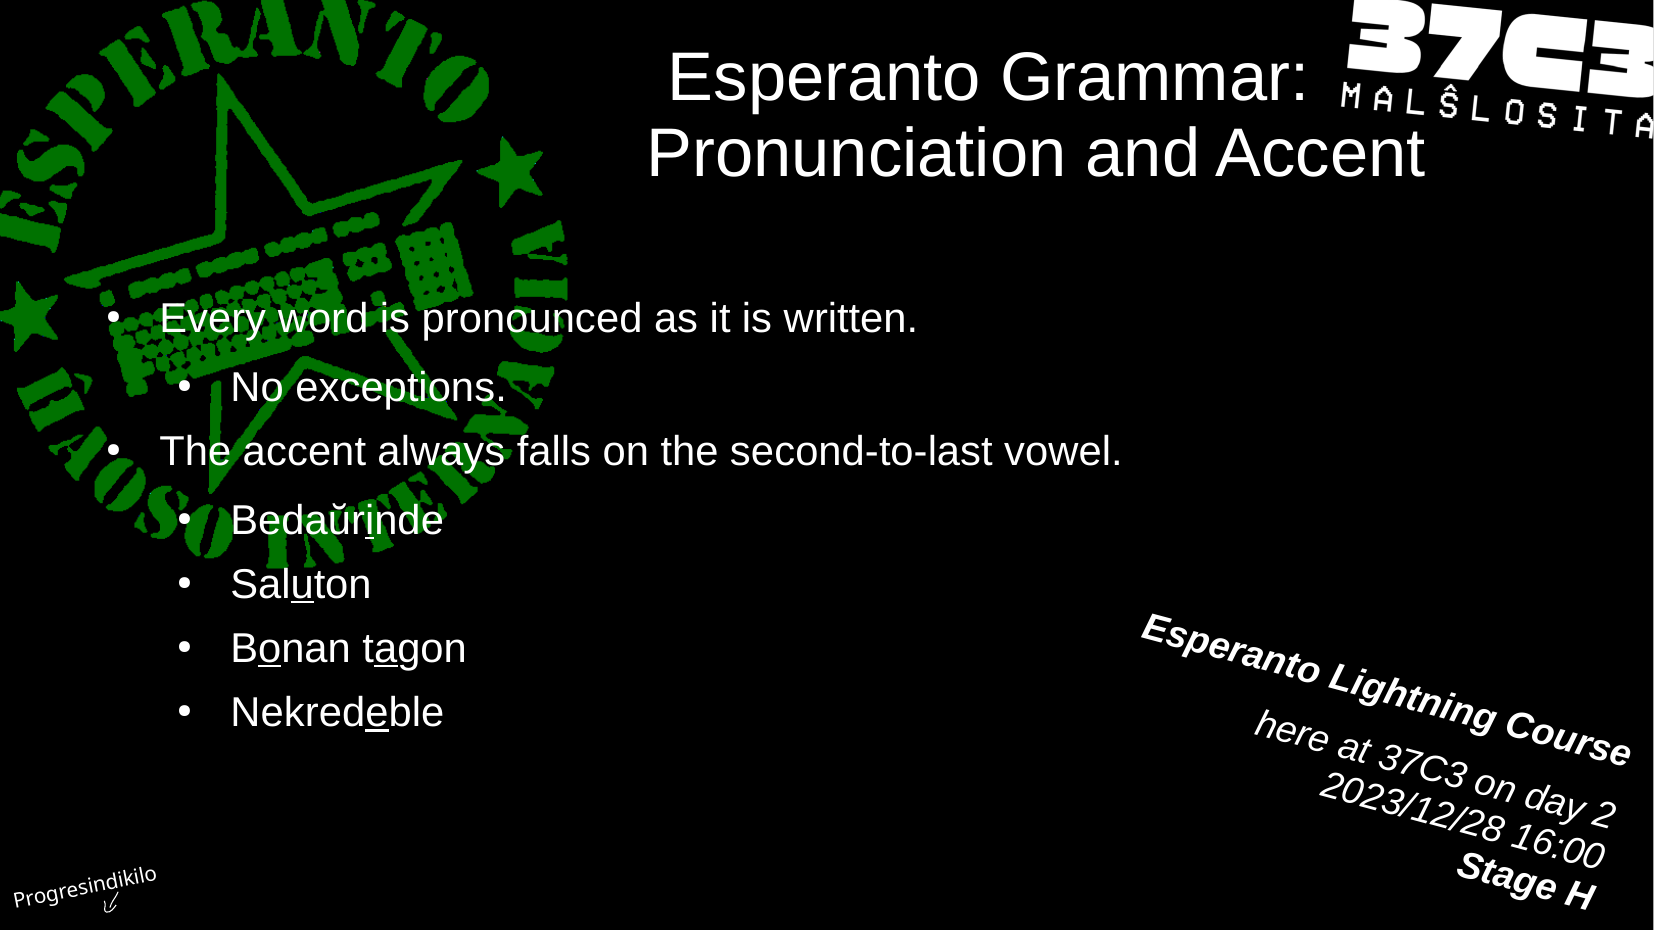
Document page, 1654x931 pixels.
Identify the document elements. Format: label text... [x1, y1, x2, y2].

title Esperanto Grammar: Pronunciation and Accent [501, 37, 1571, 193]
list Esperanto Lightning Course here at 37C3 on day 2 2023/12/28 16:00 Stage H [868, 552, 1637, 931]
picture [1349, 0, 1654, 139]
list Every word is pronounced as it is written. No exceptions. The accent always falls on the second-to-last vowel. Bedaŭrinde Saluton Bonan tagon Nekredeble [88, 295, 1571, 869]
picture [0, 0, 591, 591]
